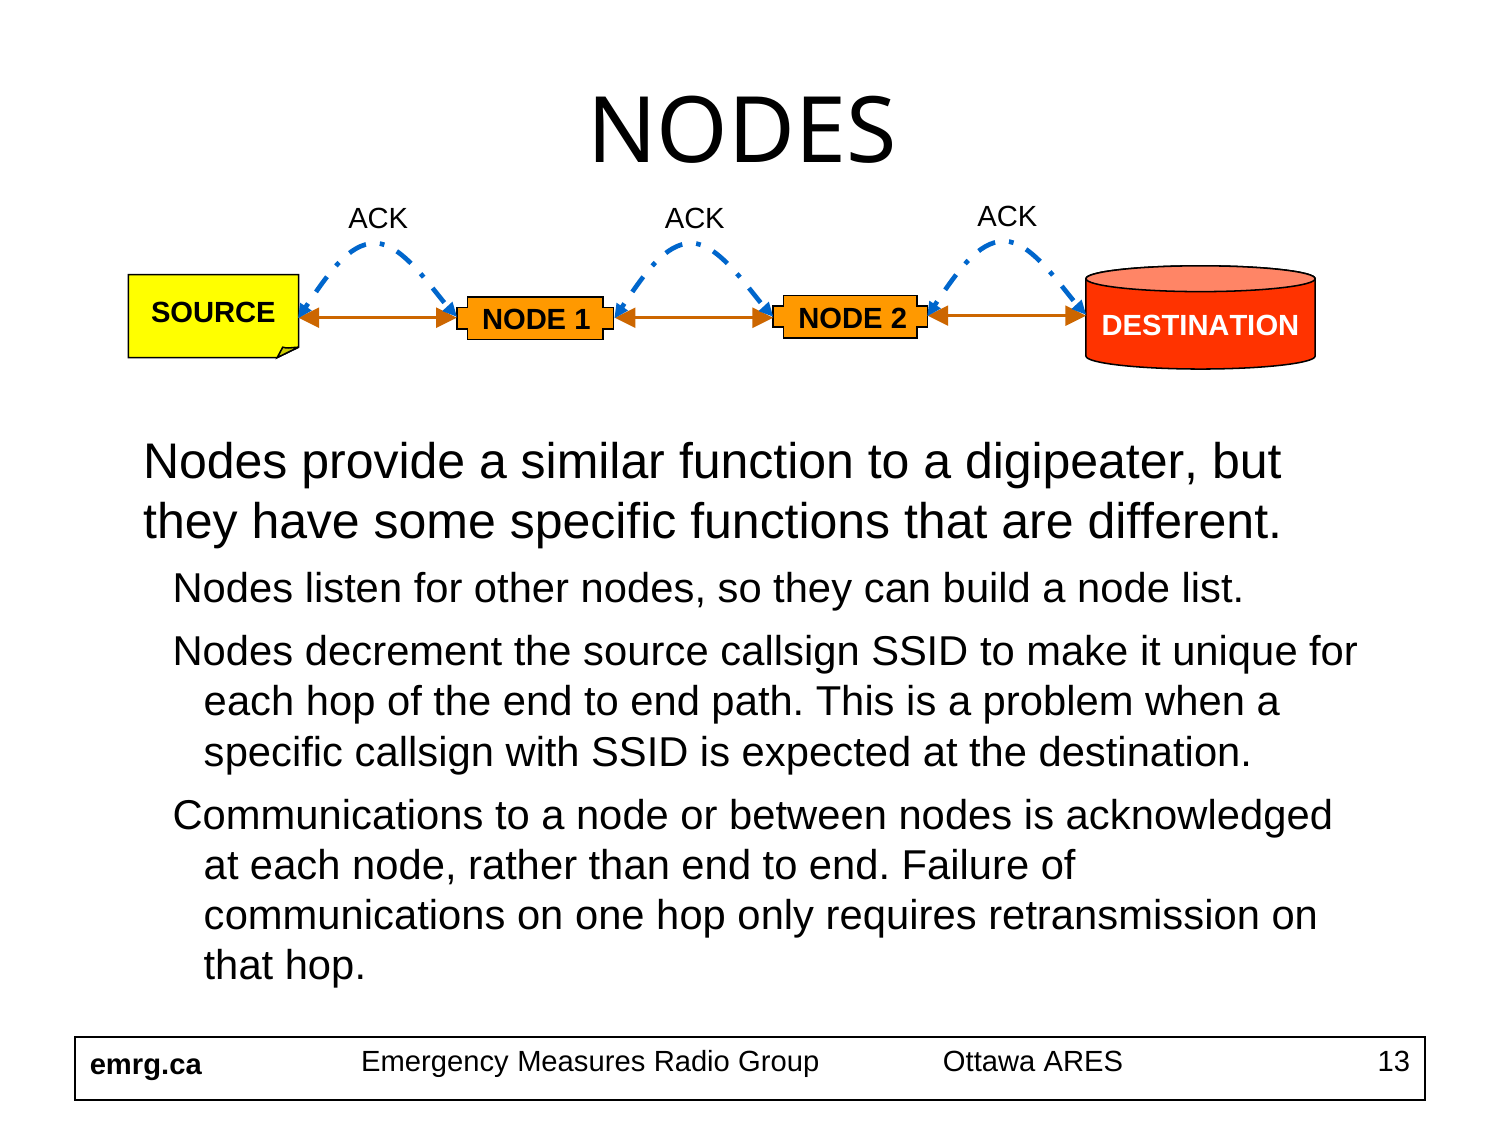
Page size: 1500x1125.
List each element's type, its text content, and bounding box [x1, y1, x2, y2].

text_box NODE 1 [456, 297, 614, 340]
text_box ACK [962, 189, 1053, 241]
text_box NODES [67, 32, 1418, 220]
text_box Nodes provide a similar function to a digipeater, but they have some specific functions that are different. Nodes listen for other nodes, so they can build a node list. Nodes decrement the source callsign SSID to make it unique for each hop of the end to end path. This is a problem when a specific callsign with SSID is expected at the destination. [128, 420, 1377, 780]
text_box ACK [333, 191, 424, 243]
text_box SOURCE [128, 274, 299, 358]
text_box ACK [650, 191, 740, 243]
text_box DESTINATION [1085, 279, 1316, 370]
text_box NODE 2 [773, 295, 928, 338]
text_box Communications to a node or between nodes is acknowledged at each node, rather than end to end. Failure of communications on one hop only requires retransmission on that hop. [128, 780, 1377, 996]
